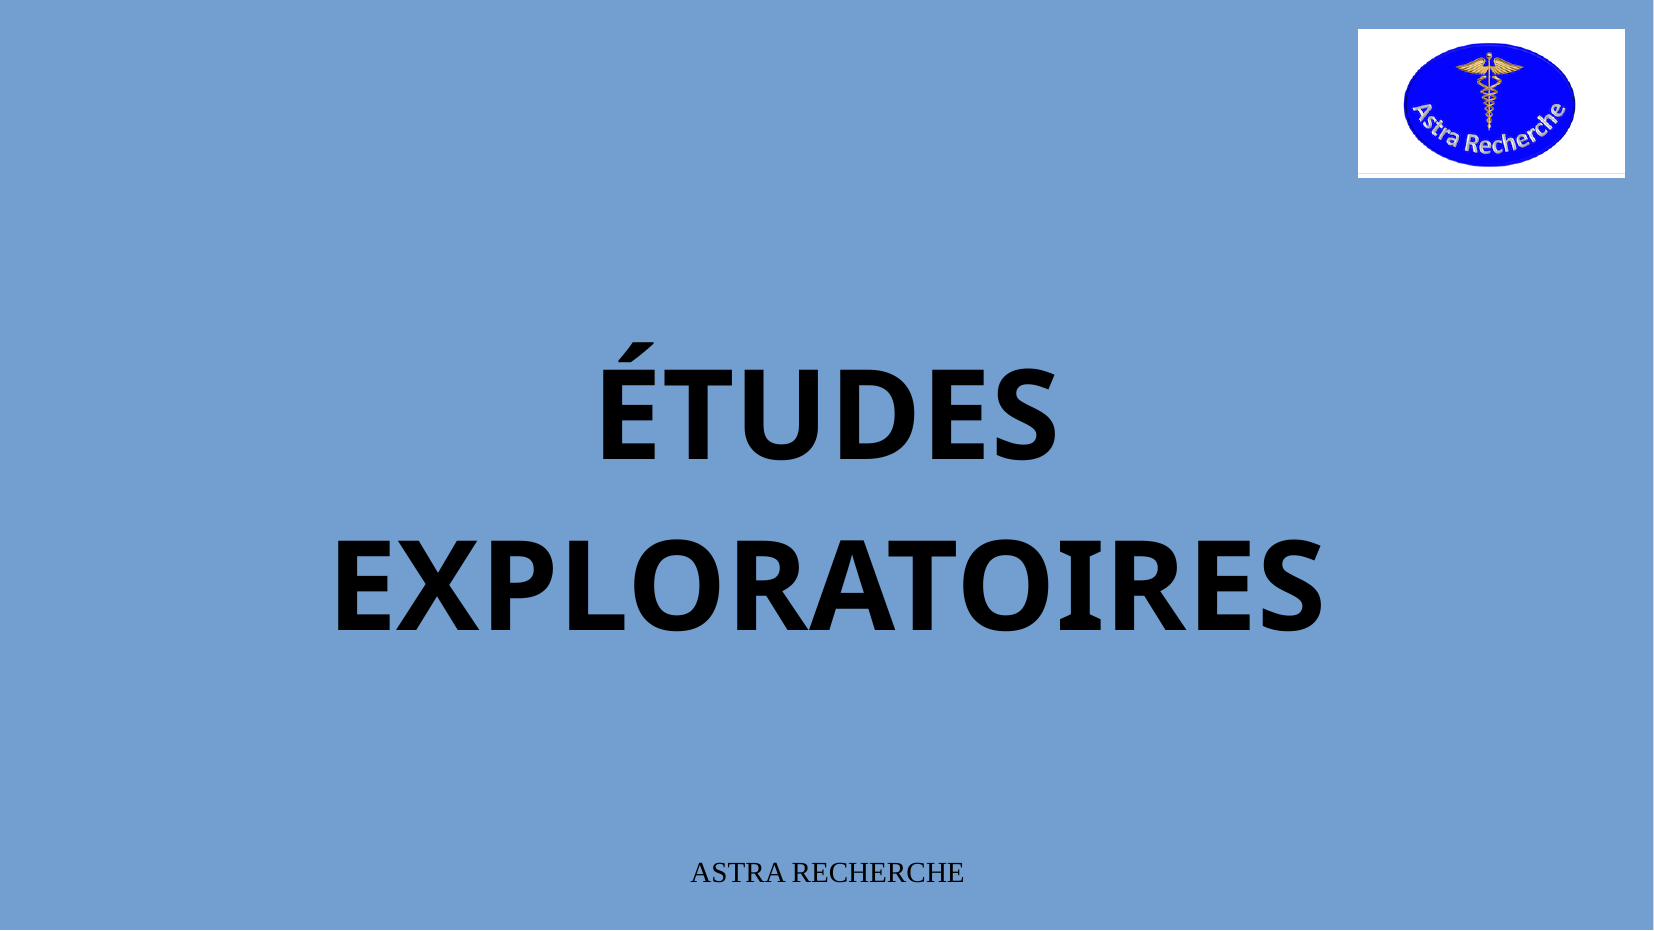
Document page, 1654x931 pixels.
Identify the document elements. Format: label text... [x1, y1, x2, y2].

text_box ÉTUDES EXPLORATOIRES [265, 318, 1388, 709]
picture [1358, 29, 1625, 178]
